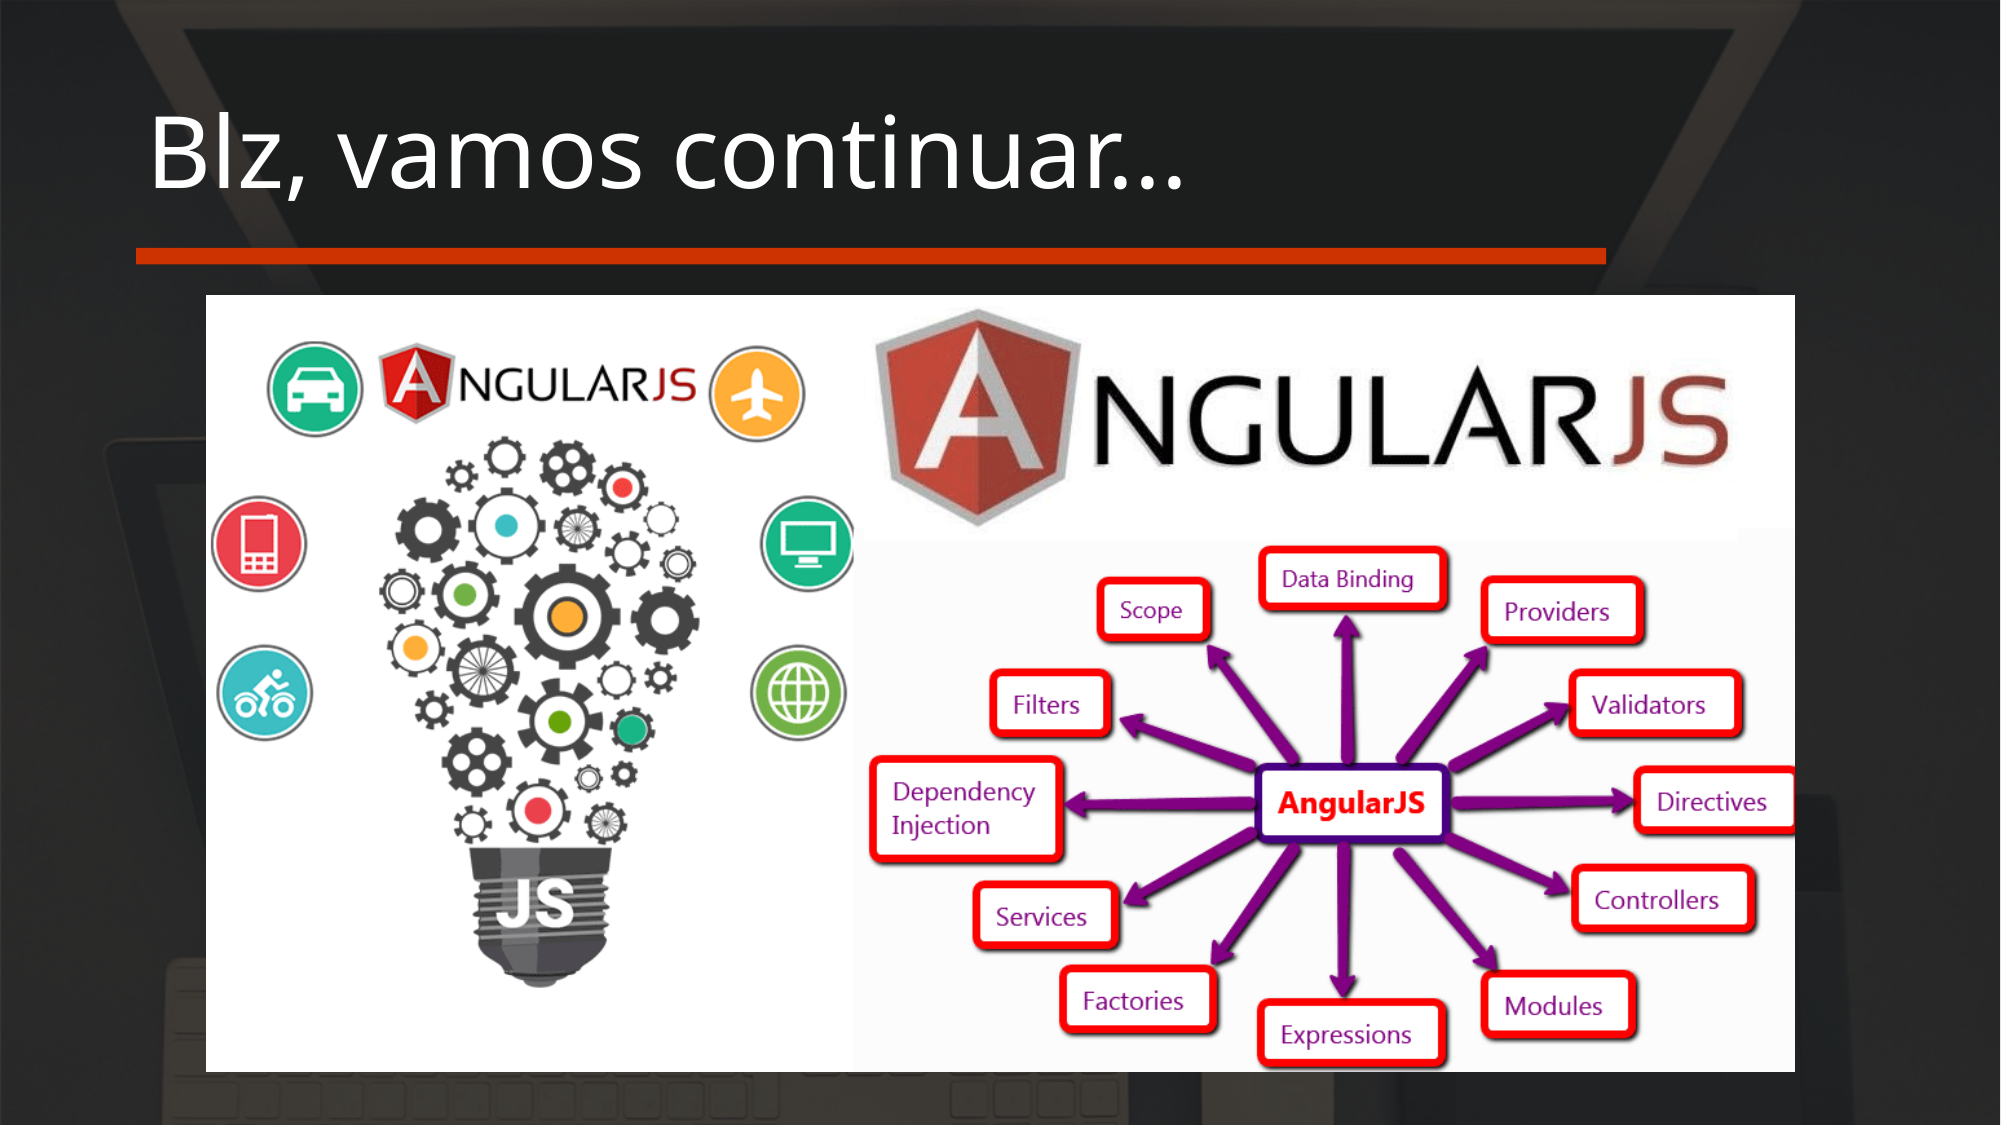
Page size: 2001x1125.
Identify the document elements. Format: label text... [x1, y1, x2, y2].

text_box Blz, vamos continuar... [132, 47, 1394, 265]
picture [0, 0, 2001, 1125]
text_box [136, 247, 1607, 265]
